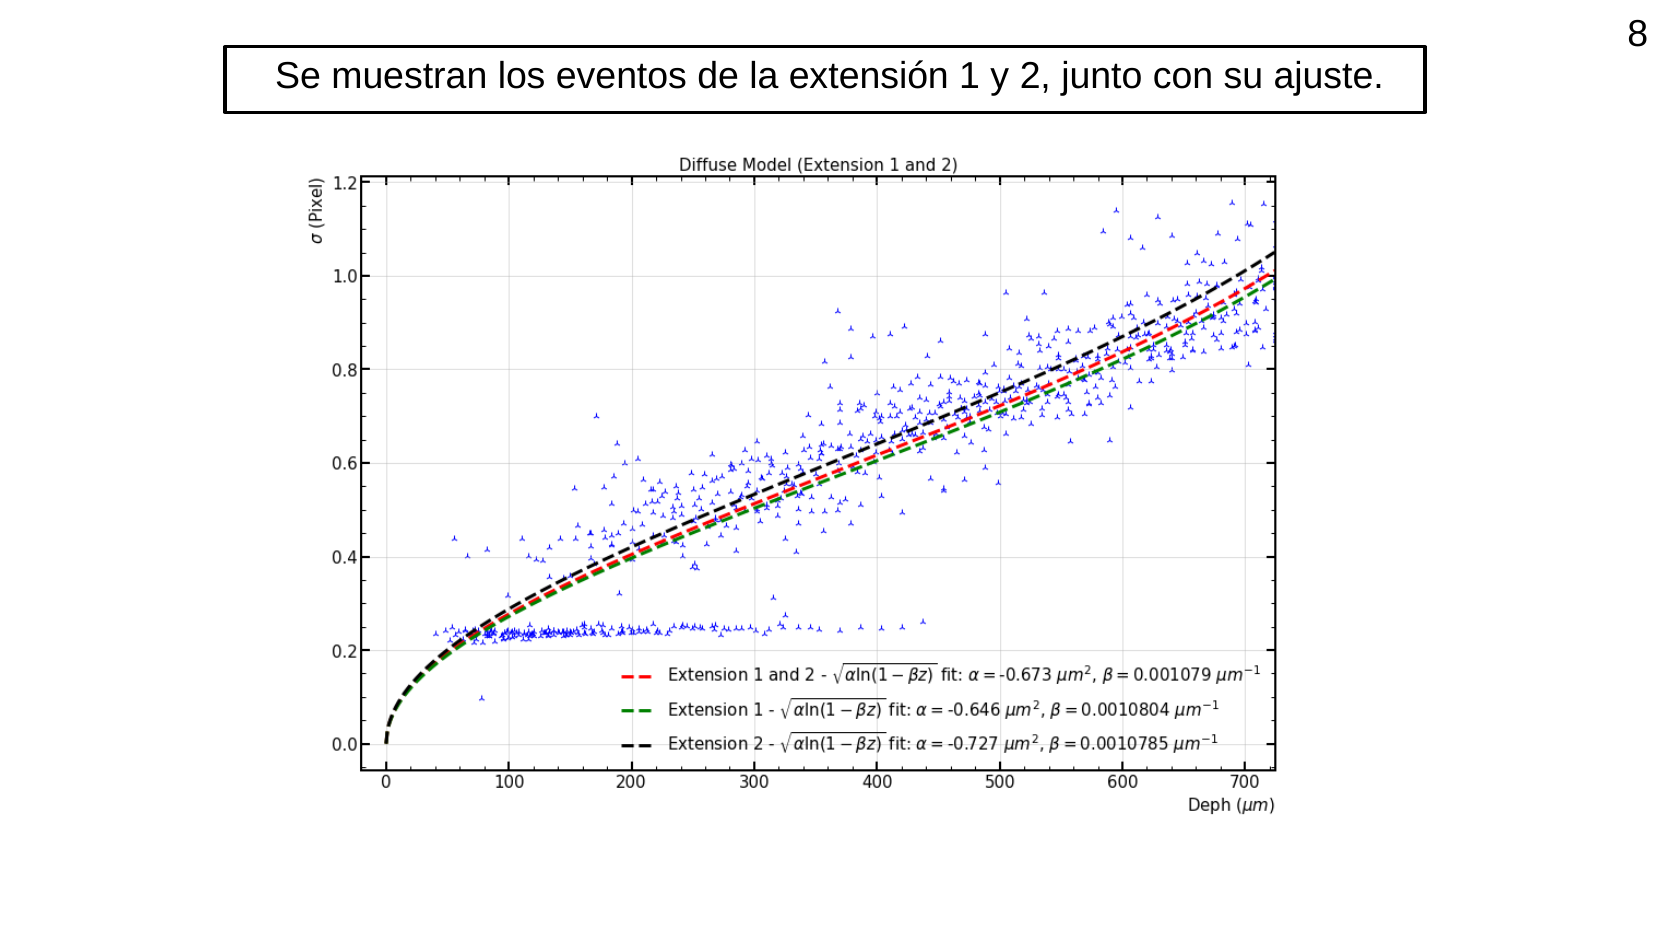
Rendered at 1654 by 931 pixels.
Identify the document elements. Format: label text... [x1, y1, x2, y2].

text_box Se muestran los eventos de la extensión 1 y 2, junto con su ajuste. [225, 46, 1426, 113]
text_box <number> [1612, 4, 1654, 76]
picture [300, 149, 1283, 824]
